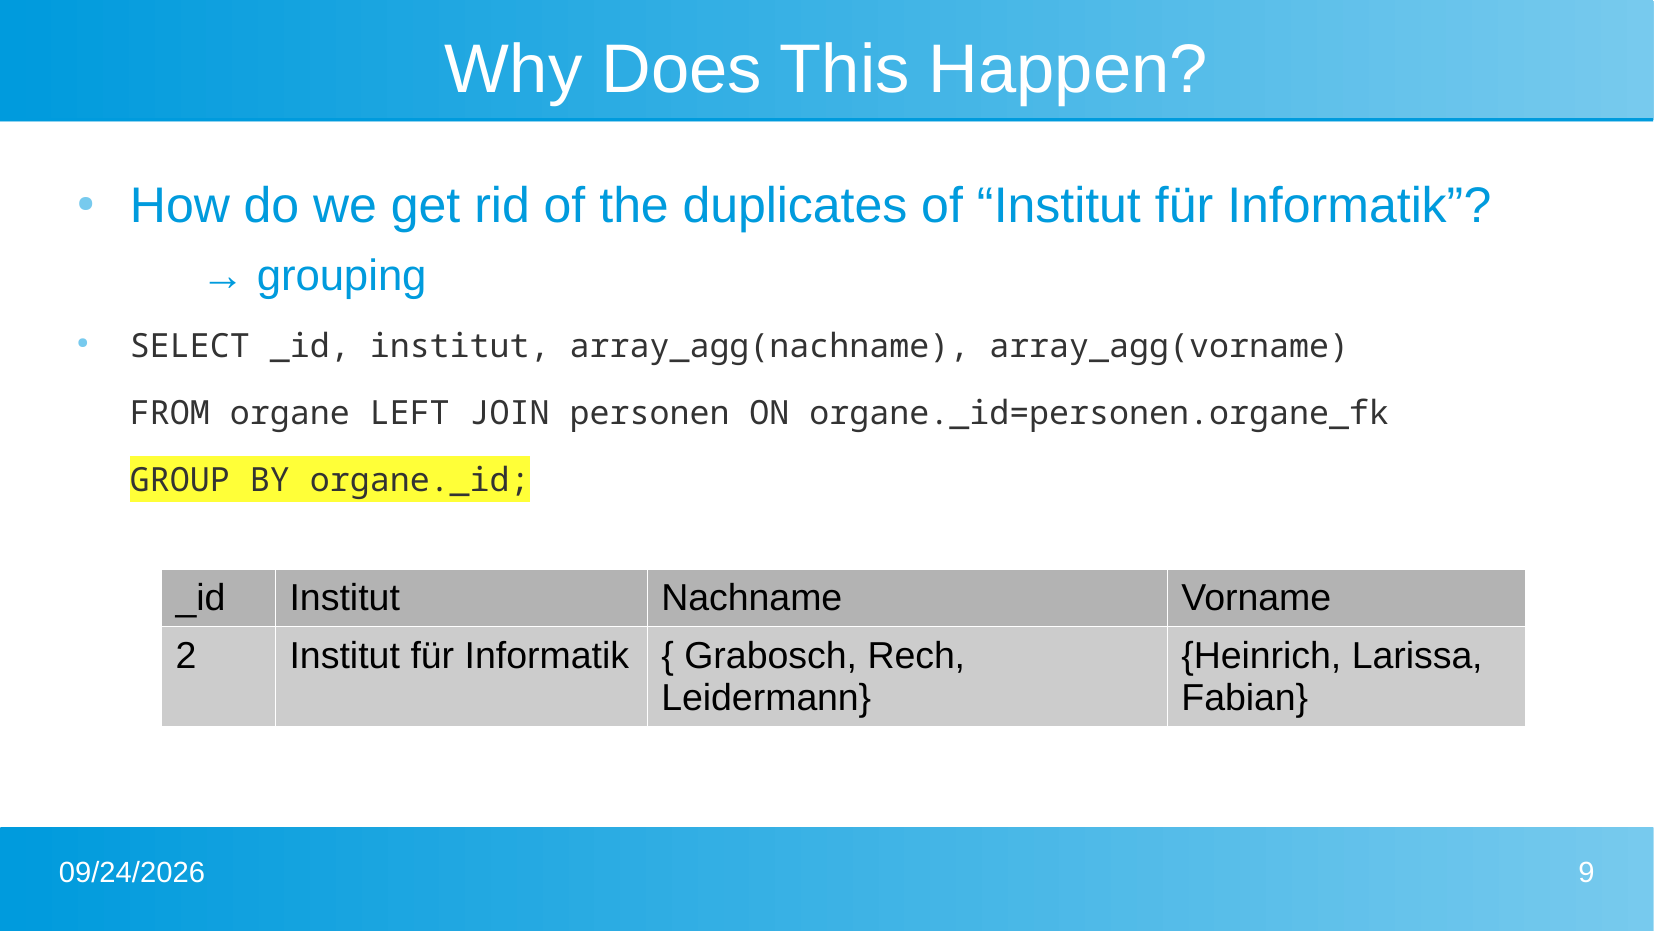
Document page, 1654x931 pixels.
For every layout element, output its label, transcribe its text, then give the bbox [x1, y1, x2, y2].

table_cell 2 [162, 627, 275, 726]
table_header Nachname [648, 570, 1167, 626]
table_header Vorname [1168, 570, 1525, 626]
table_cell Institut für Informatik [276, 627, 647, 726]
table_cell { Grabosch, Rech, Leidermann} [648, 627, 1167, 726]
table_header Institut [276, 570, 647, 626]
list How do we get rid of the duplicates of “Institut für Informatik”? → grouping SELECT _id, institut, array_agg(nachname), array_agg(vorname) FROM organe LEFT JOIN personen ON organe._id=personen.organe_fk GROUP BY organe._id; [59, 177, 1595, 768]
table_cell {Heinrich, Larissa, Fabian} [1168, 627, 1525, 726]
title Why Does This Happen? [59, 29, 1595, 108]
table_header _id [162, 570, 275, 626]
